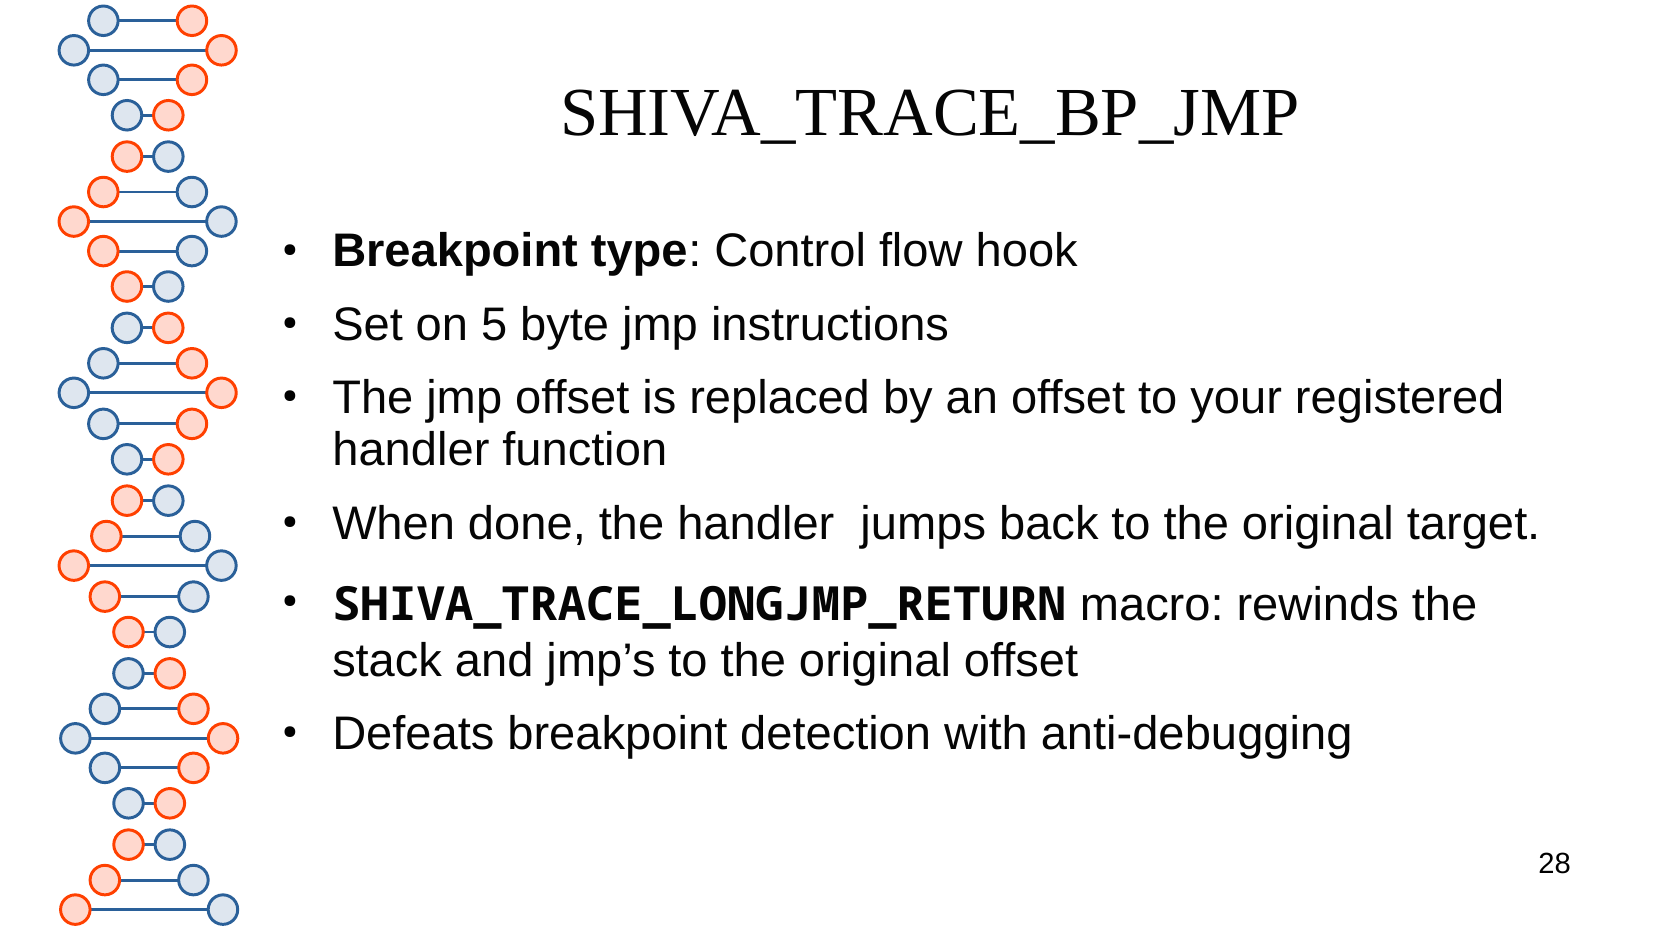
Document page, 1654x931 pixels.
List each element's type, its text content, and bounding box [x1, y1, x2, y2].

title SHIVA_TRACE_BP_JMP [265, 35, 1595, 189]
list Breakpoint type: Control flow hook Set on 5 byte jmp instructions The jmp offset is replaced by an offset to your registered handler function When done, the handler jumps back to the original target. SHIVA_TRACE_LONGJMP_RETURN macro: rewinds the stack and jmp’s to the original offset Defeats breakpoint detection with anti-debugging [265, 224, 1595, 764]
